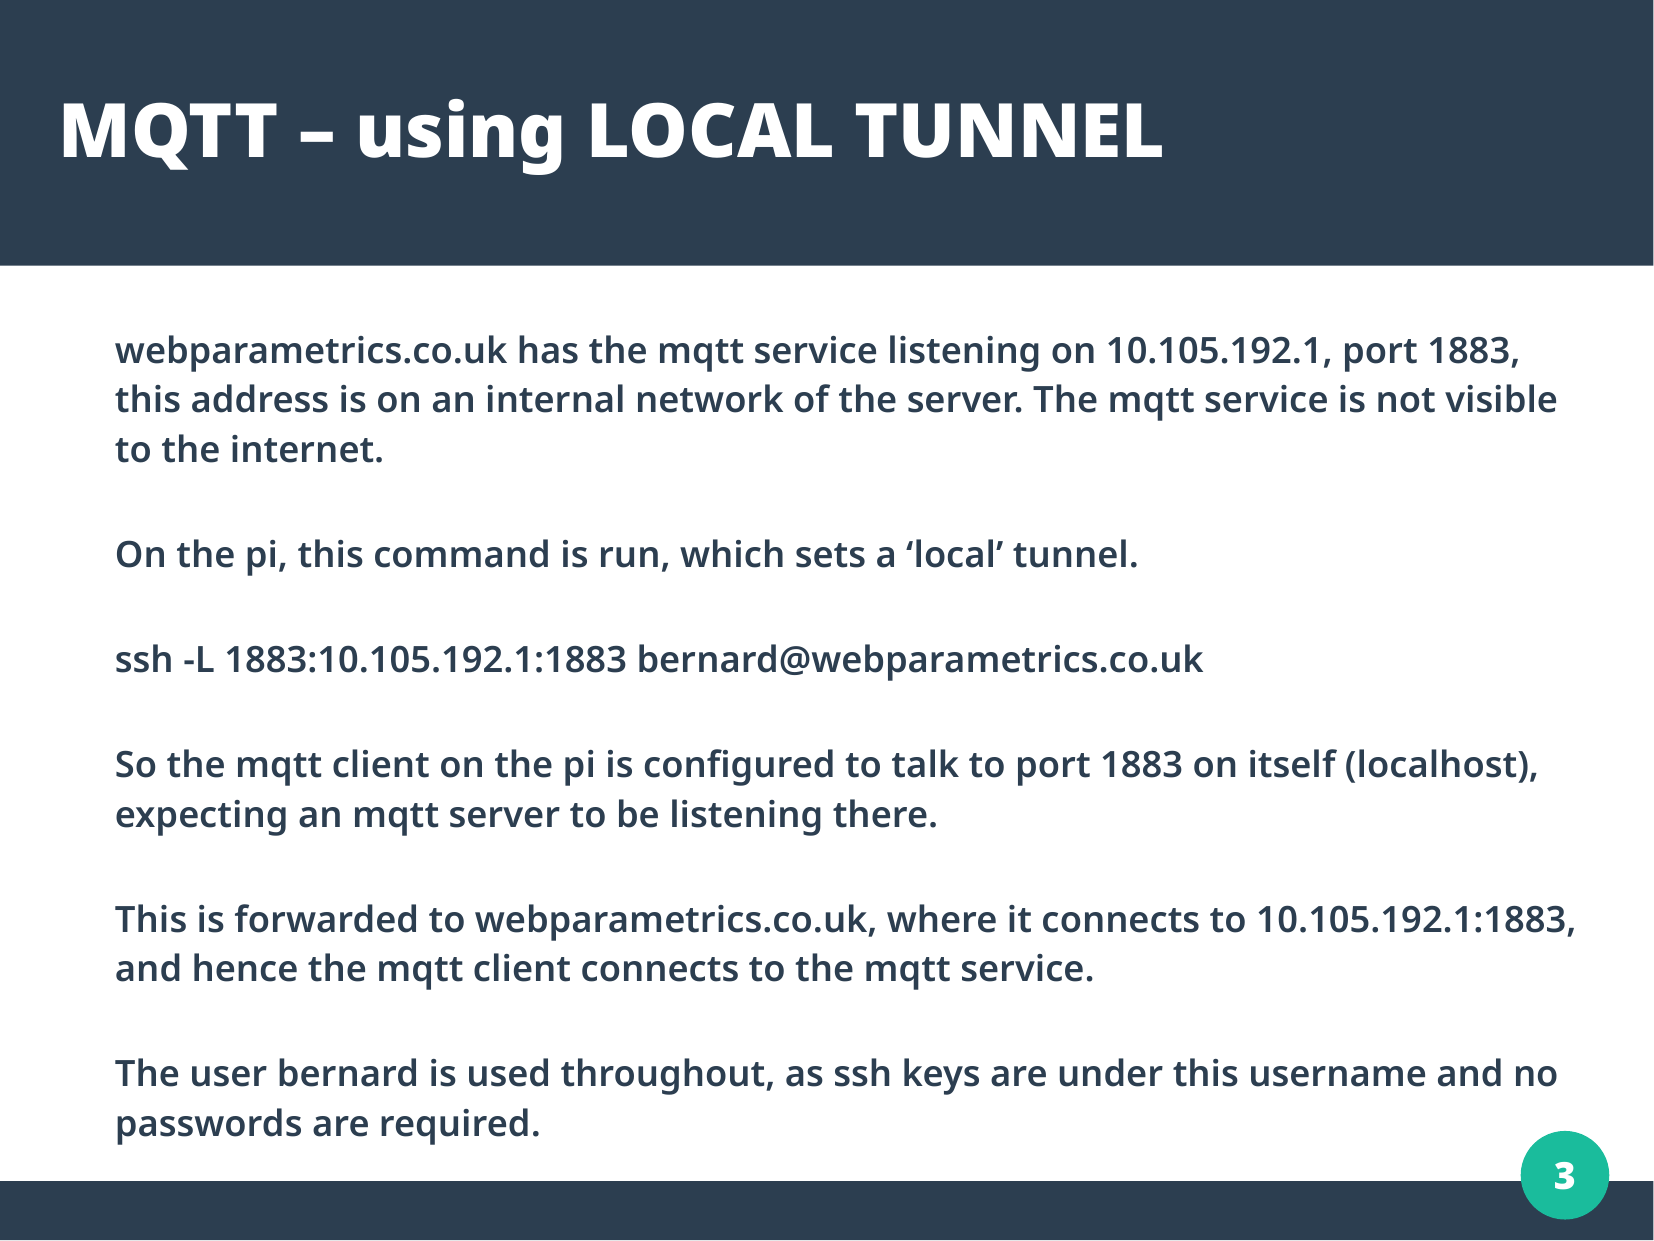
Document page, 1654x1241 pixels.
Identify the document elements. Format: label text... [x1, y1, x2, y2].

list webparametrics.co.uk has the mqtt service listening on 10.105.192.1, port 1883, this address is on an internal network of the server. The mqtt service is not visible to the internet. On the pi, this command is run, which sets a ‘local’ tunnel. ssh -L 1883:10.105.192.1:1883 bernard@webparametrics.co.uk So the mqtt client on the pi is configured to talk to port 1883 on itself (localhost), expecting an mqtt server to be listening there. This is forwarded to webparametrics.co.uk, where it connects to 10.105.192.1:1883, and hence the mqtt client connects to the mqtt service. The user bernard is used throughout, as ssh keys are under this username and no passwords are required. [59, 324, 1595, 1152]
title MQTT – using LOCAL TUNNEL [59, 49, 1595, 207]
